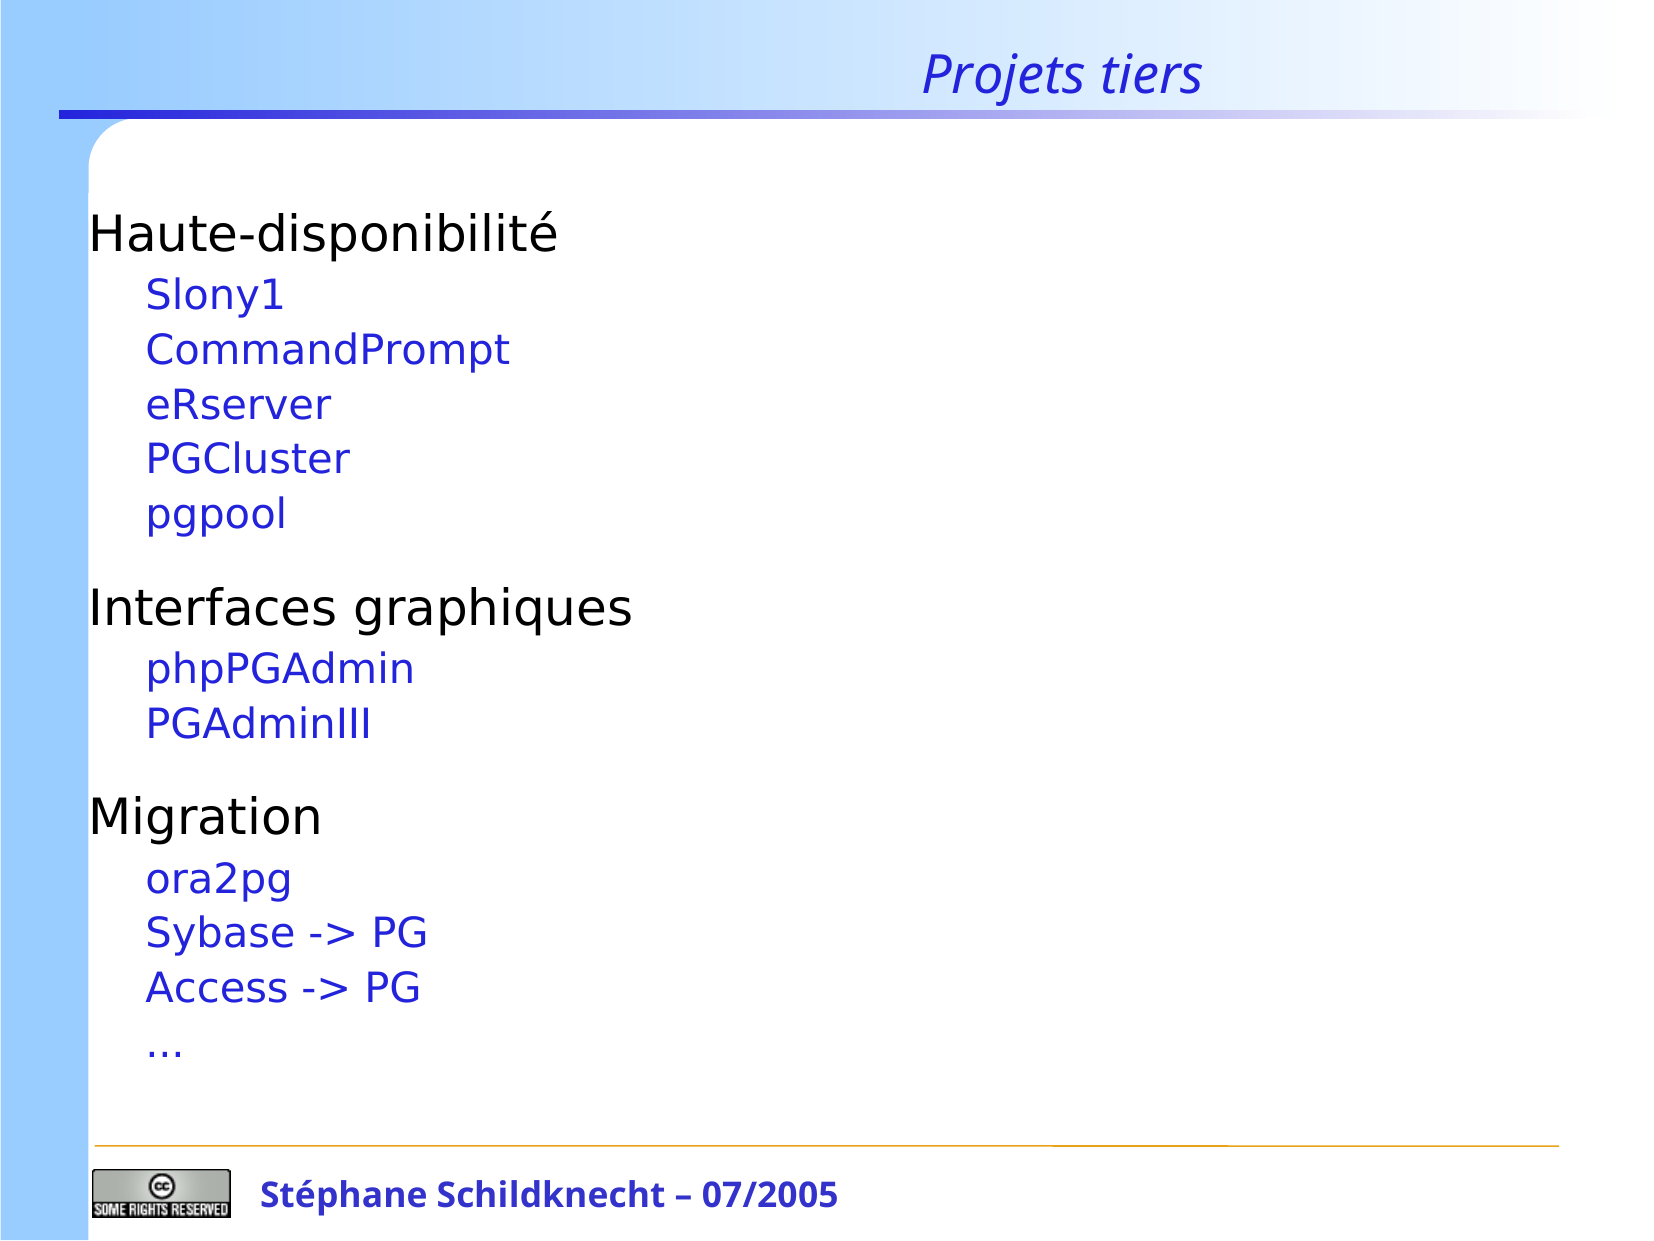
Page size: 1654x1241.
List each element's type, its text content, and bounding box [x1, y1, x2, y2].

picture [92, 1169, 231, 1218]
title Projets tiers [472, 0, 1654, 148]
list Haute-disponibilité Slony1 CommandPrompt eRserver PGCluster pgpool Interfaces graphiques phpPGAdmin PGAdminIII Migration ora2pg Sybase -> PG Access -> PG ... [88, 175, 1547, 1064]
